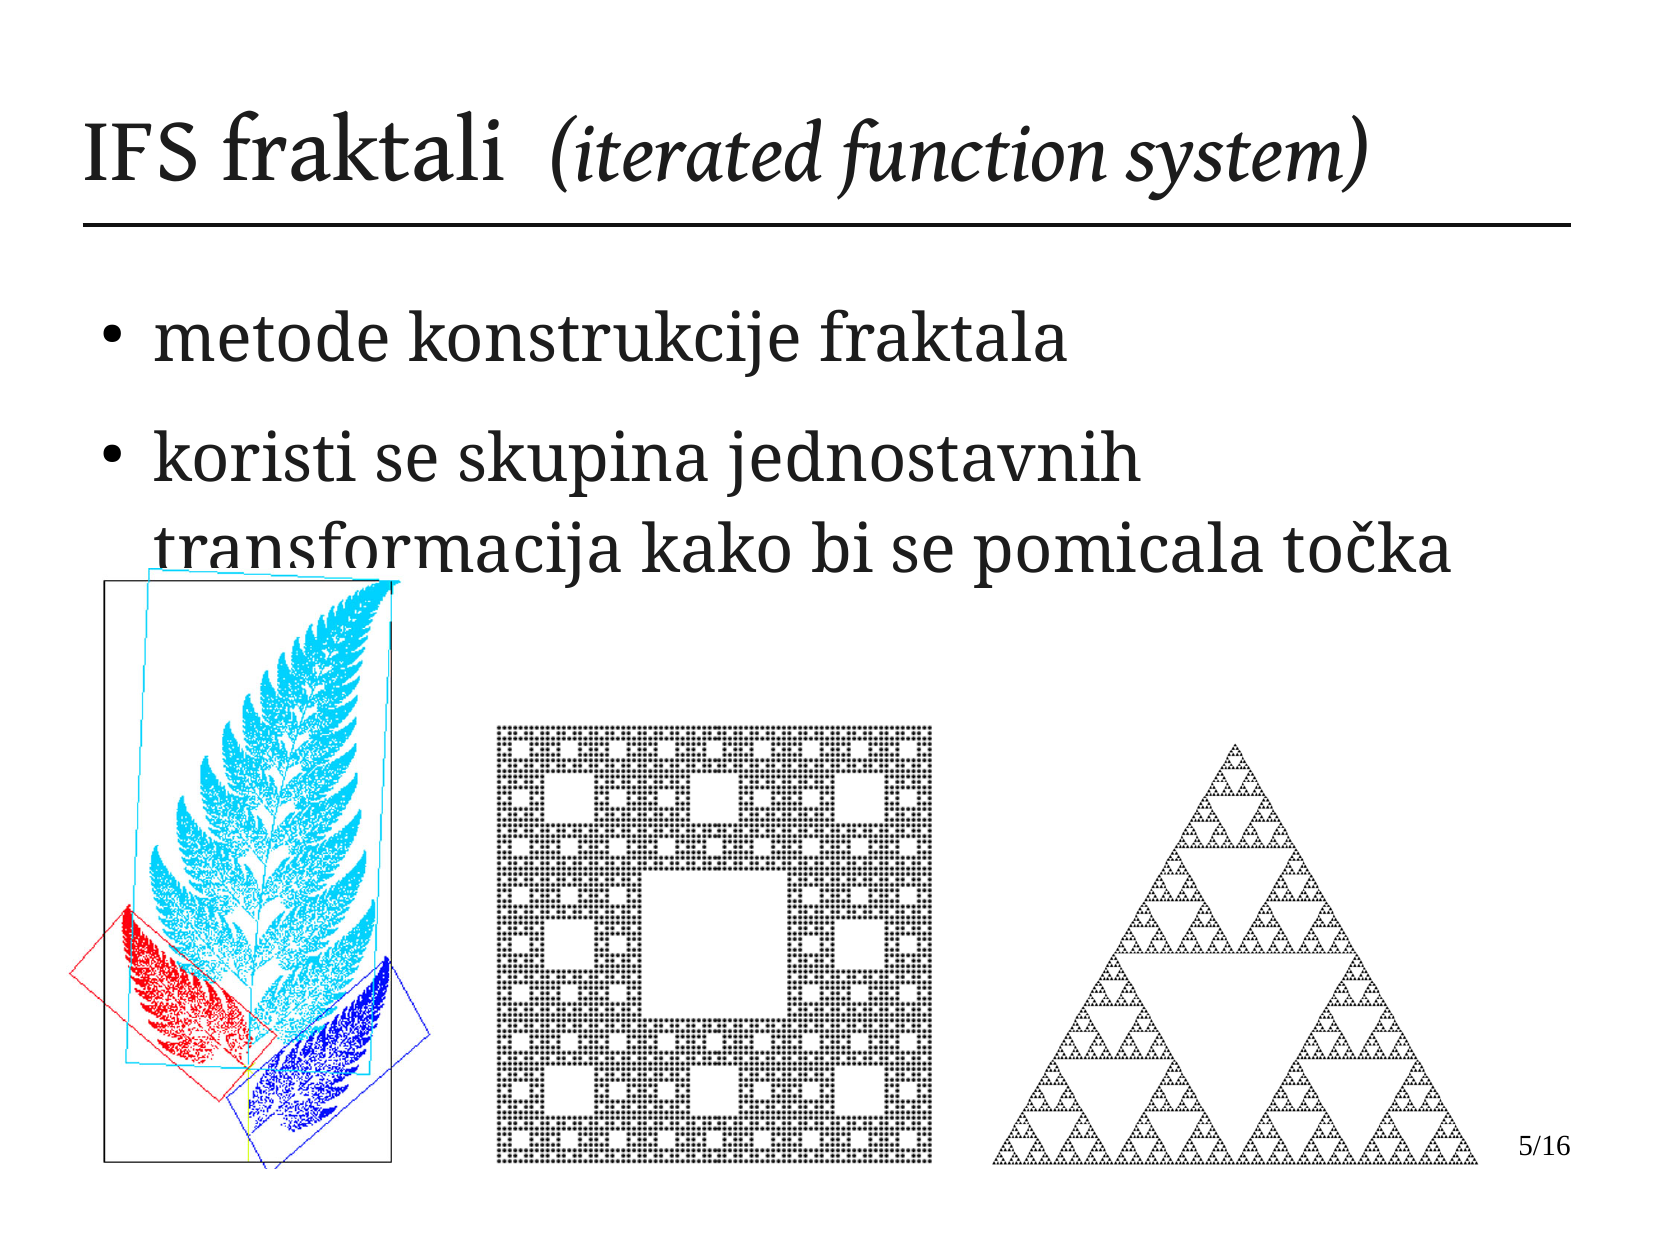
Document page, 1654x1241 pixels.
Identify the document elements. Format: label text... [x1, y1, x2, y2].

list metode konstrukcije fraktala koristi se skupina jednostavnih transformacija kako bi se pomicala točka [82, 290, 1571, 553]
picture [489, 719, 940, 1171]
picture [60, 568, 440, 1169]
title IFS fraktali (iterated function system) [82, 49, 1571, 257]
picture [968, 719, 1501, 1171]
